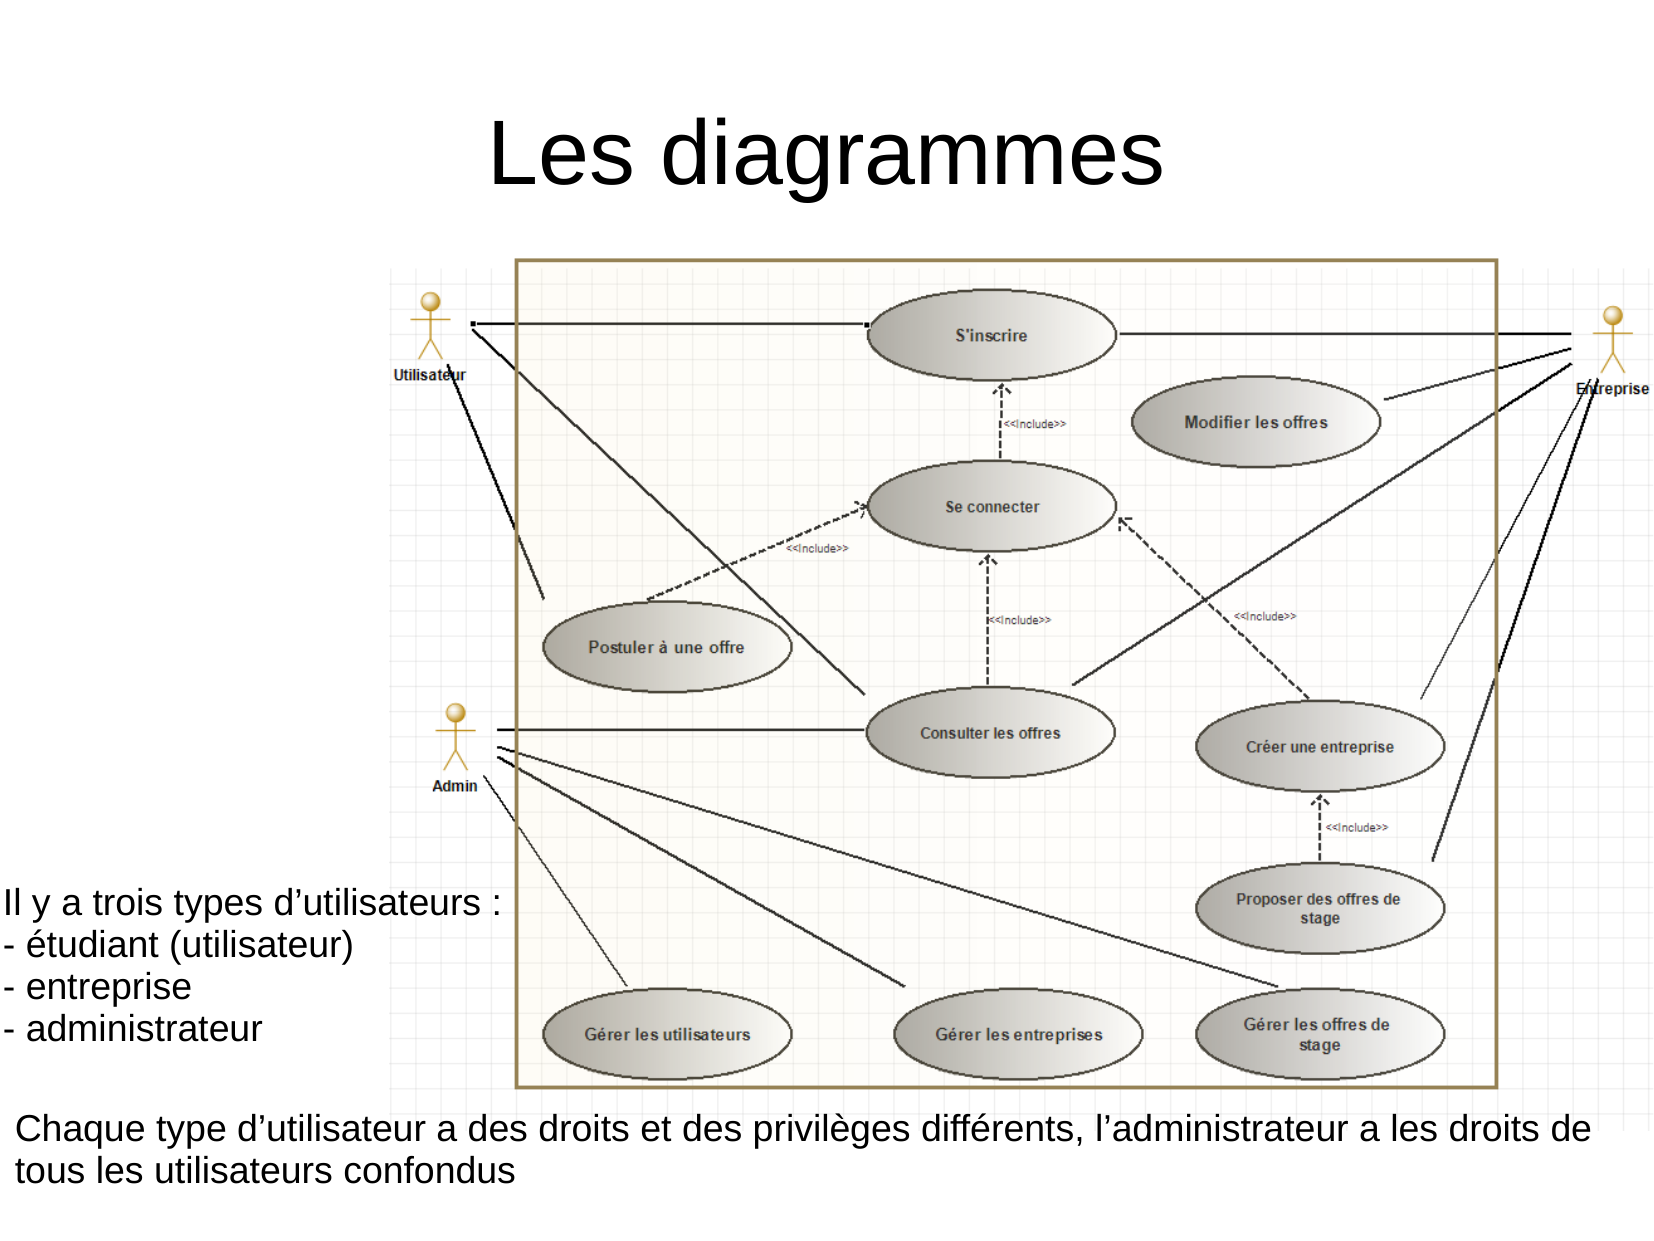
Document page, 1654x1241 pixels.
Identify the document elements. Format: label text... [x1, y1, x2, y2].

text_box Il y a trois types d’utilisateurs : - étudiant (utilisateur) - entreprise - administrateur [0, 874, 579, 1241]
title Les diagrammes [82, 49, 1571, 257]
picture [389, 256, 1654, 1015]
text_box Chaque type d’utilisateur a des droits et des privilèges différents, l’administrateur a les droits de tous les utilisateurs confondus [579, 1015, 1654, 1241]
